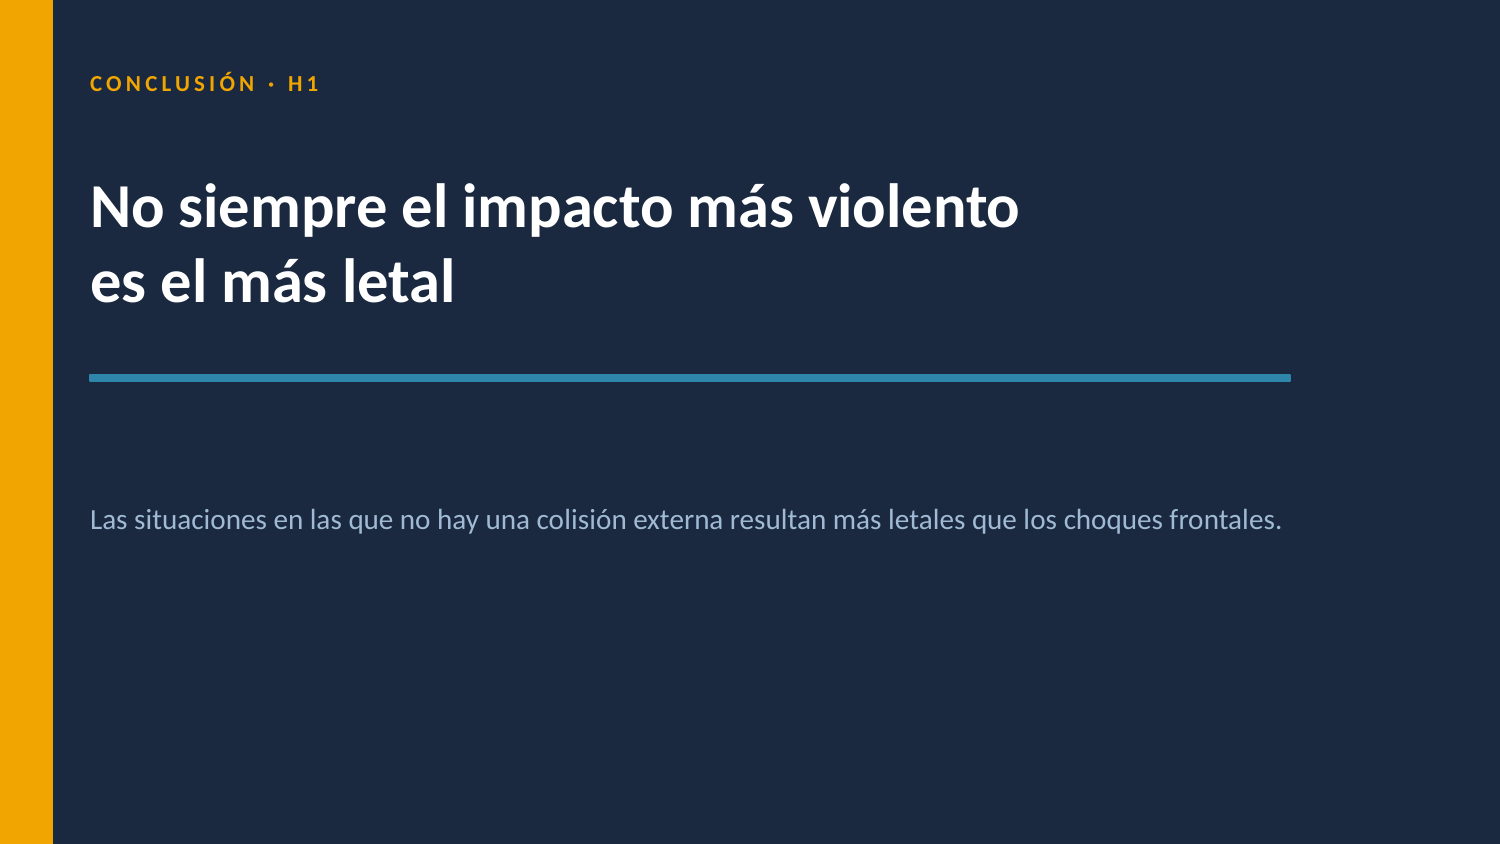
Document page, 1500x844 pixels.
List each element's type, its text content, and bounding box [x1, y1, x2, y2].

text_box Las situaciones en las que no hay una colisión externa resultan más letales que los choques frontales. [89, 404, 1410, 630]
text_box [0, 0, 53, 844]
text_box No siempre el impacto más violento es el más letal [89, 127, 1365, 353]
text_box CONCLUSIÓN · H1 [89, 52, 1440, 113]
text_box [89, 374, 1290, 381]
